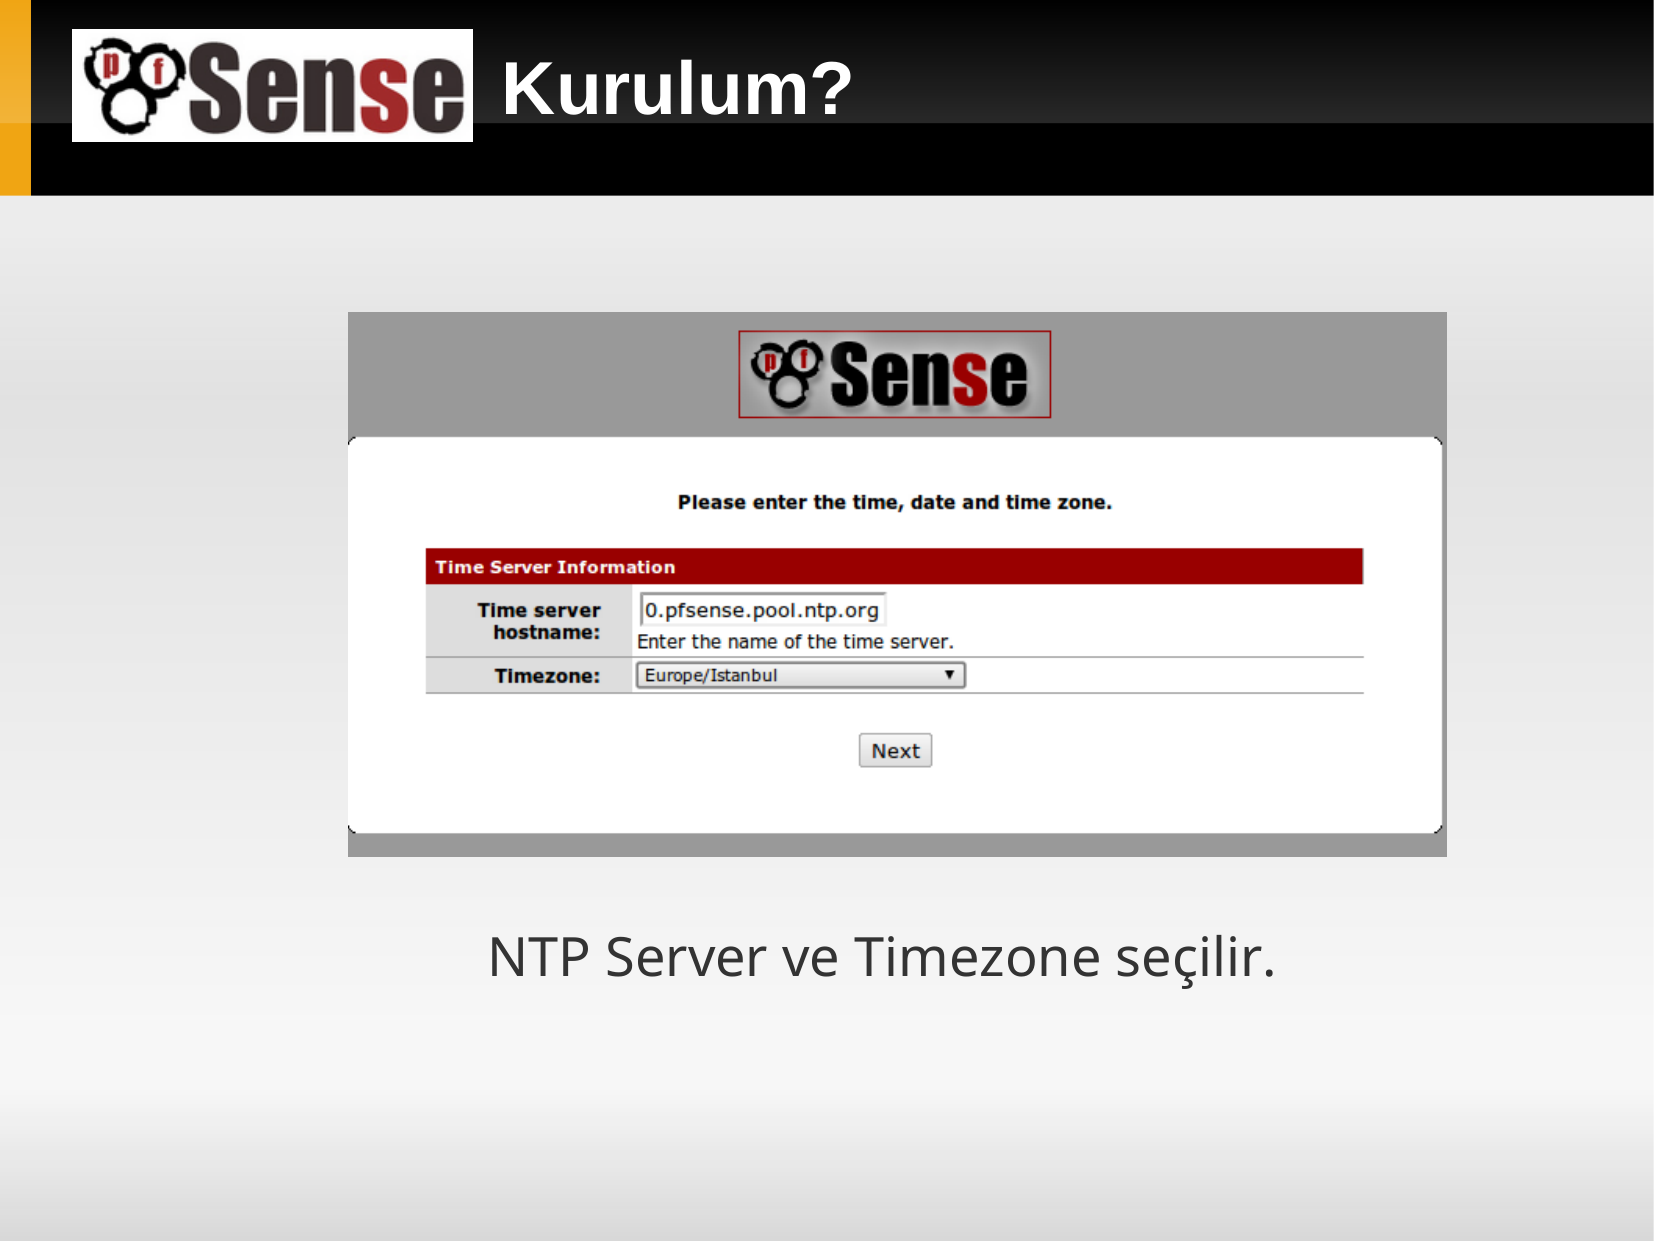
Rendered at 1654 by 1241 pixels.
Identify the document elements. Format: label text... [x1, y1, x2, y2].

title Kurulum? [501, 0, 1625, 178]
text_box NTP Server ve Timezone seçilir. [472, 915, 1281, 996]
picture [0, 0, 1654, 1241]
